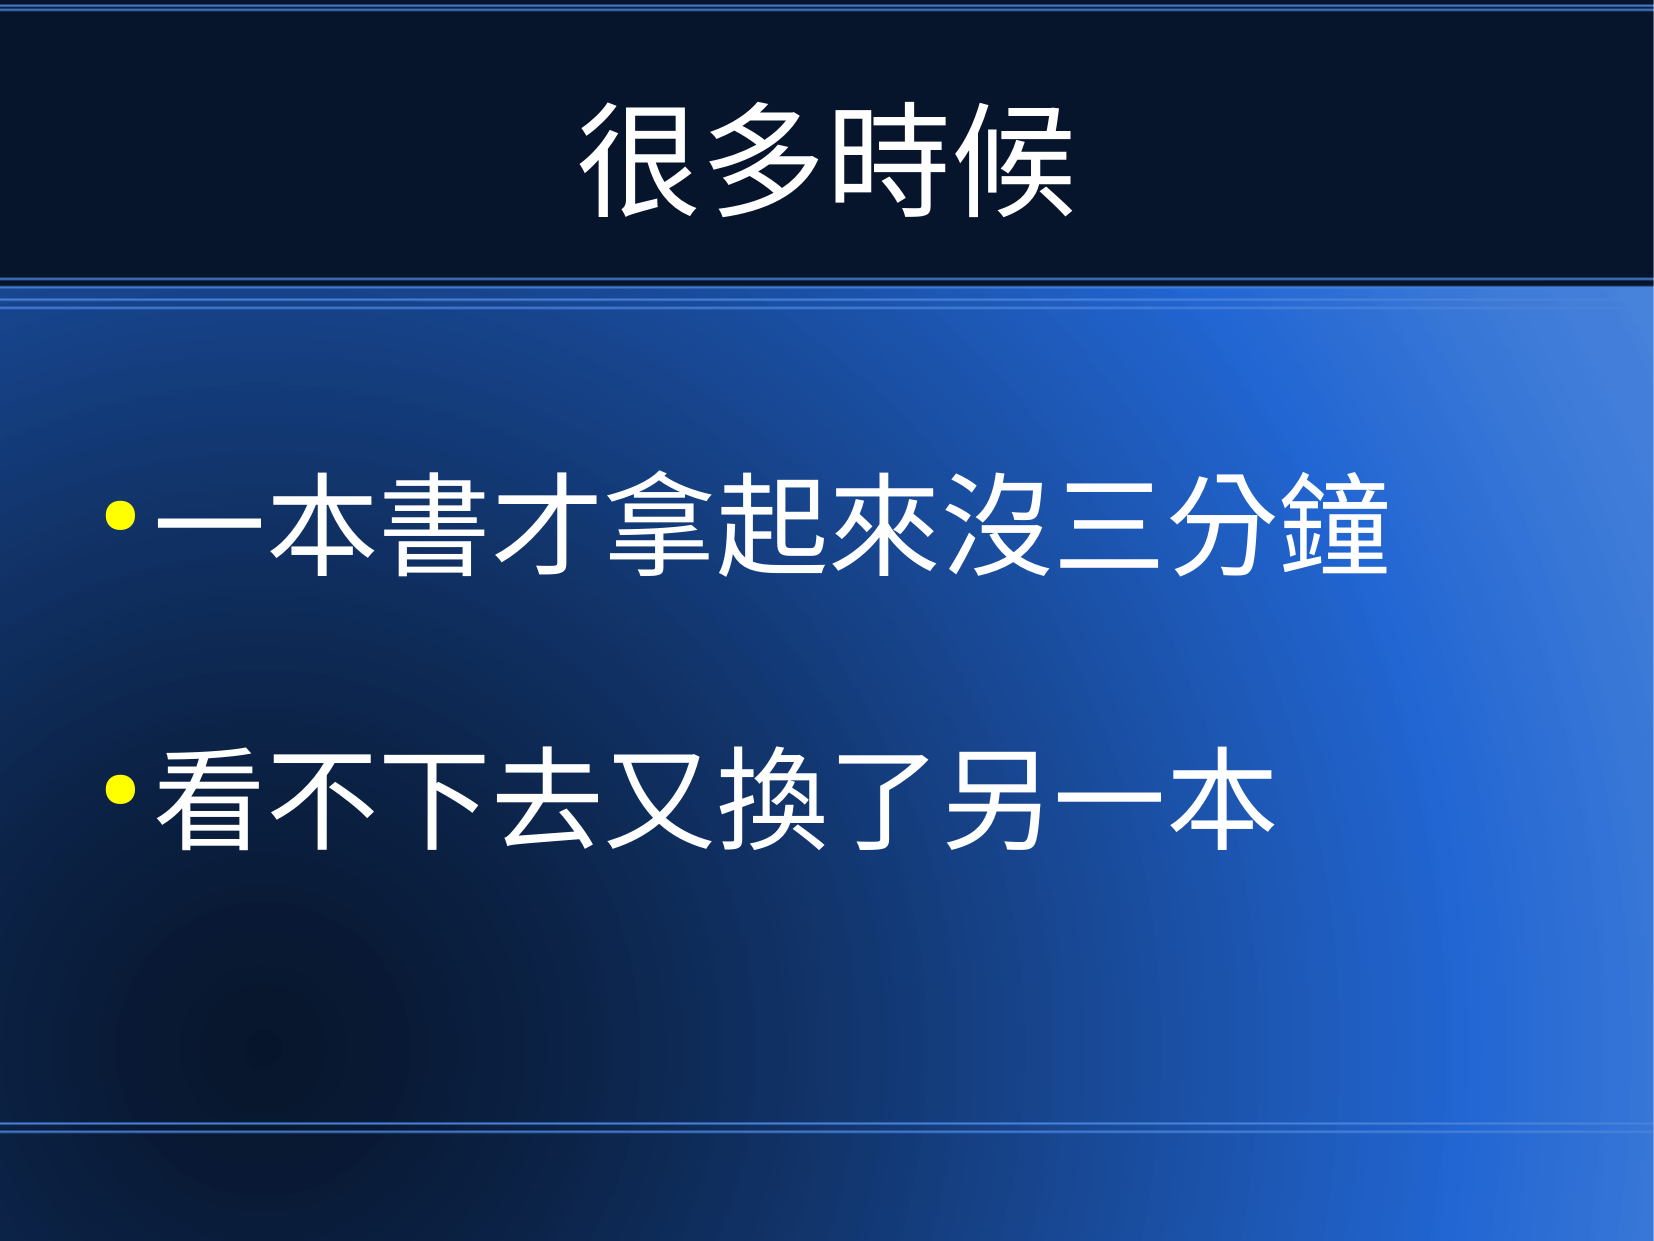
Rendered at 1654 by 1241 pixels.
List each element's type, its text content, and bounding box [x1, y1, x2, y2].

picture [0, 0, 1654, 1241]
list 一本書才拿起來沒三分鐘 看不下去又換了另一本 [82, 355, 1571, 1241]
title 很多時候 [82, 49, 1571, 257]
